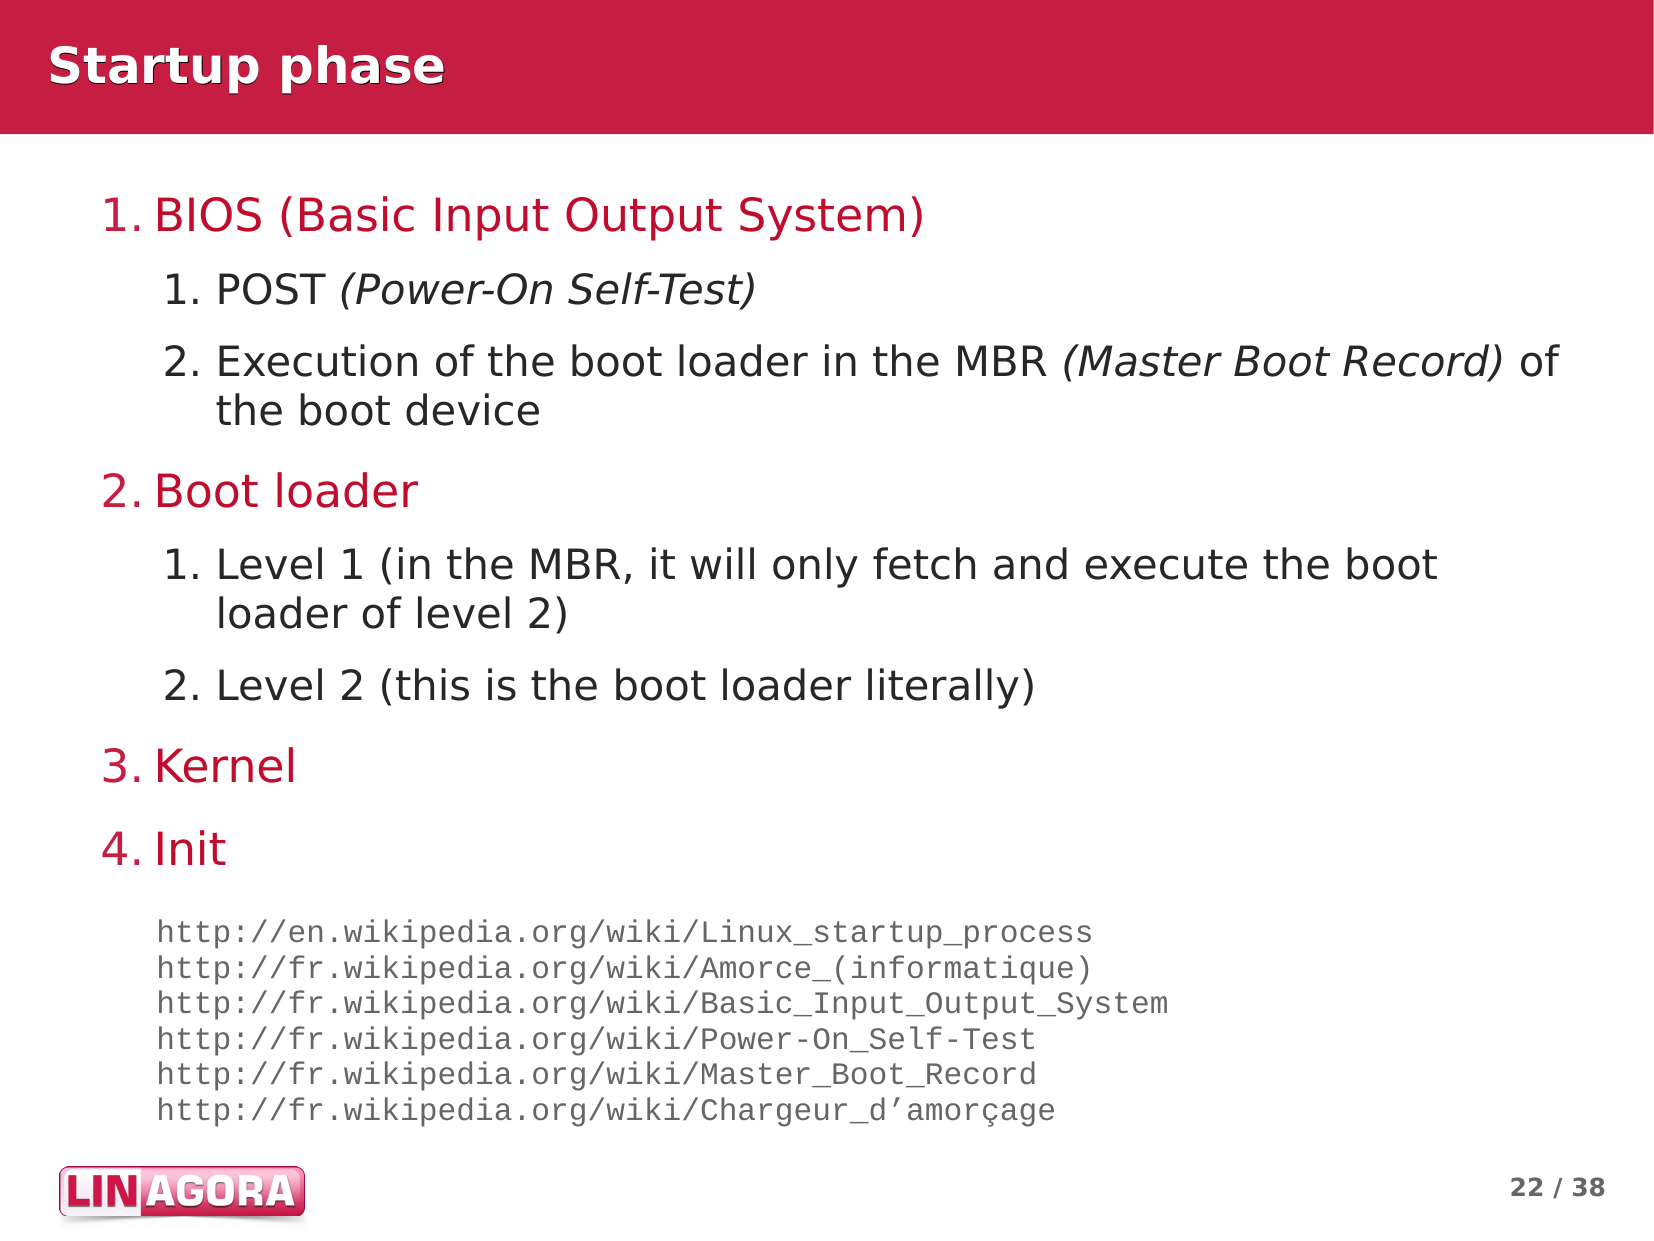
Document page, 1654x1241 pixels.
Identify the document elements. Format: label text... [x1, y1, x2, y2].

list BIOS (Basic Input Output System) POST (Power-On Self-Test) Execution of the boot loader in the MBR (Master Boot Record) of the boot device Boot loader Level 1 (in the MBR, it will only fetch and execute the boot loader of level 2) Level 2 (this is the boot loader literally) Kernel Init [82, 188, 1571, 1134]
picture [59, 1166, 308, 1229]
text_box http://en.wikipedia.org/wiki/Linux_startup_process http://fr.wikipedia.org/wiki/Amorce_(informatique) http://fr.wikipedia.org/wiki/Basic_Input_Output_System http://fr.wikipedia.org/wiki/Power-On_Self-Test http://fr.wikipedia.org/wiki/Master_Boot_Record http://fr.wikipedia.org/wiki/Chargeur_d’amorçage [141, 909, 1512, 1139]
title Startup phase [47, 7, 1624, 126]
